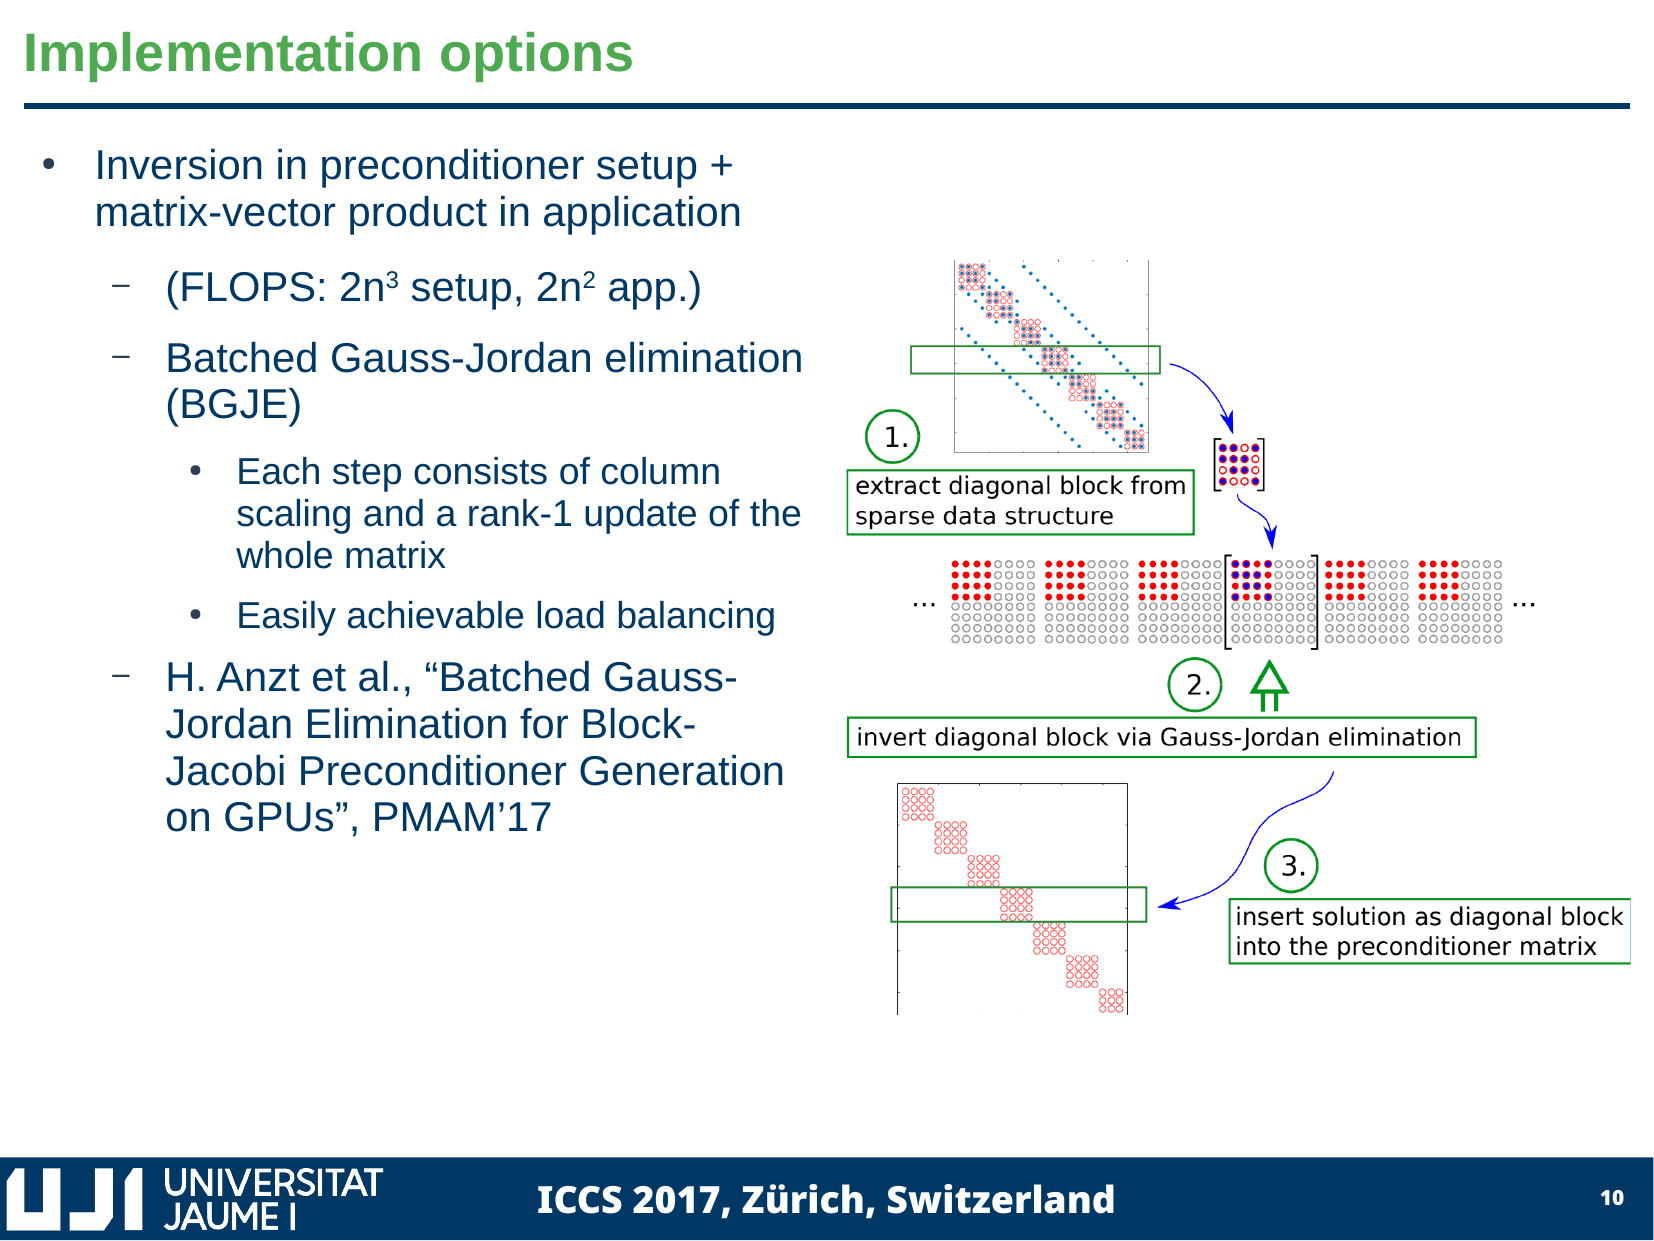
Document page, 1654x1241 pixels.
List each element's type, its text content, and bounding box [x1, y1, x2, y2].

title Implementation options [23, 0, 1630, 107]
picture [846, 260, 1631, 1015]
picture [0, 1158, 390, 1241]
list Inversion in preconditioner setup + matrix-vector product in application (FLOPS: 2n3 setup, 2n2 app.) Batched Gauss-Jordan elimination (BGJE) Each step consists of column scaling and a rank-1 update of the whole matrix Easily achievable load balancing H. Anzt et al., “Batched Gauss-Jordan Elimination for Block-Jacobi Preconditioner Generation on GPUs”, PMAM’17 [23, 141, 808, 1134]
